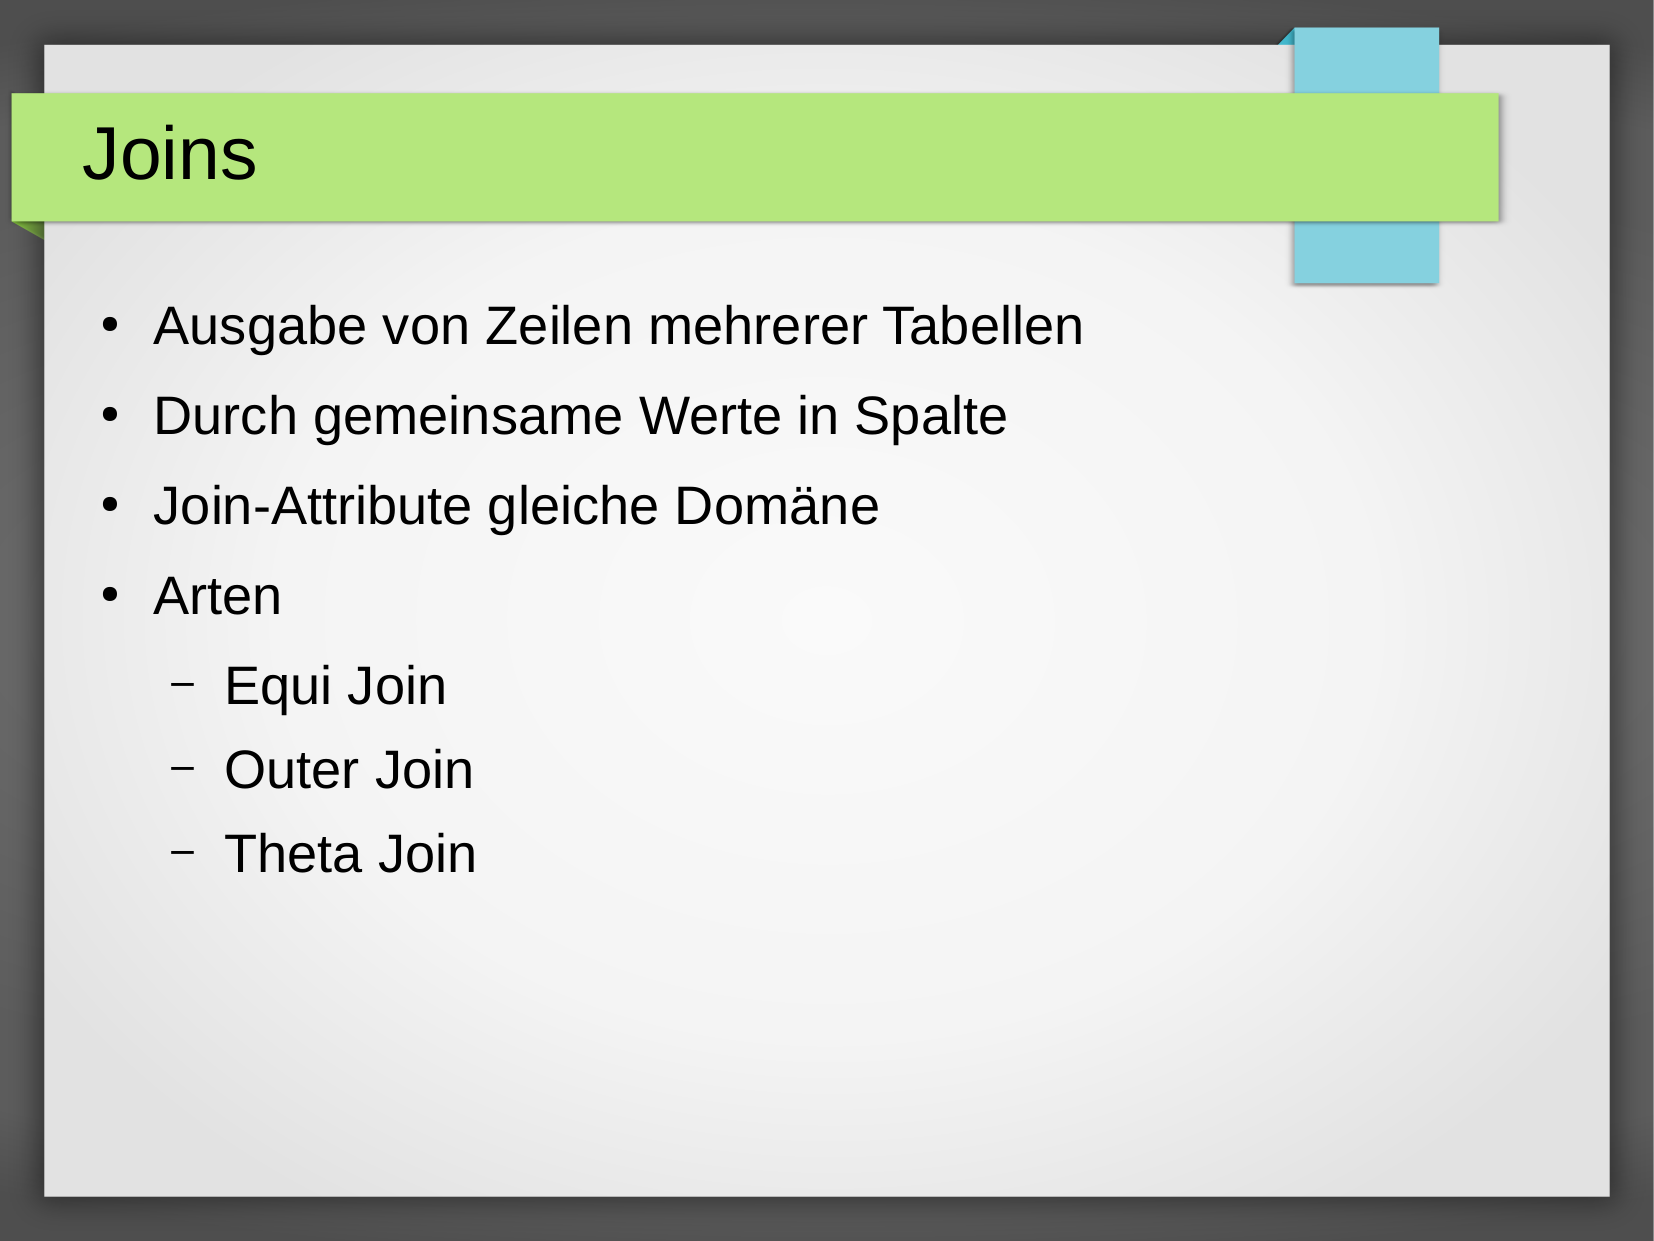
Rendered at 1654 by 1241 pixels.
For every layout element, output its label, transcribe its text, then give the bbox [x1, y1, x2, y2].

title Joins [82, 94, 1264, 213]
picture [0, 0, 1654, 1241]
list Ausgabe von Zeilen mehrerer Tabellen Durch gemeinsame Werte in Spalte Join-Attribute gleiche Domäne Arten Equi Join Outer Join Theta Join [82, 295, 1571, 1015]
